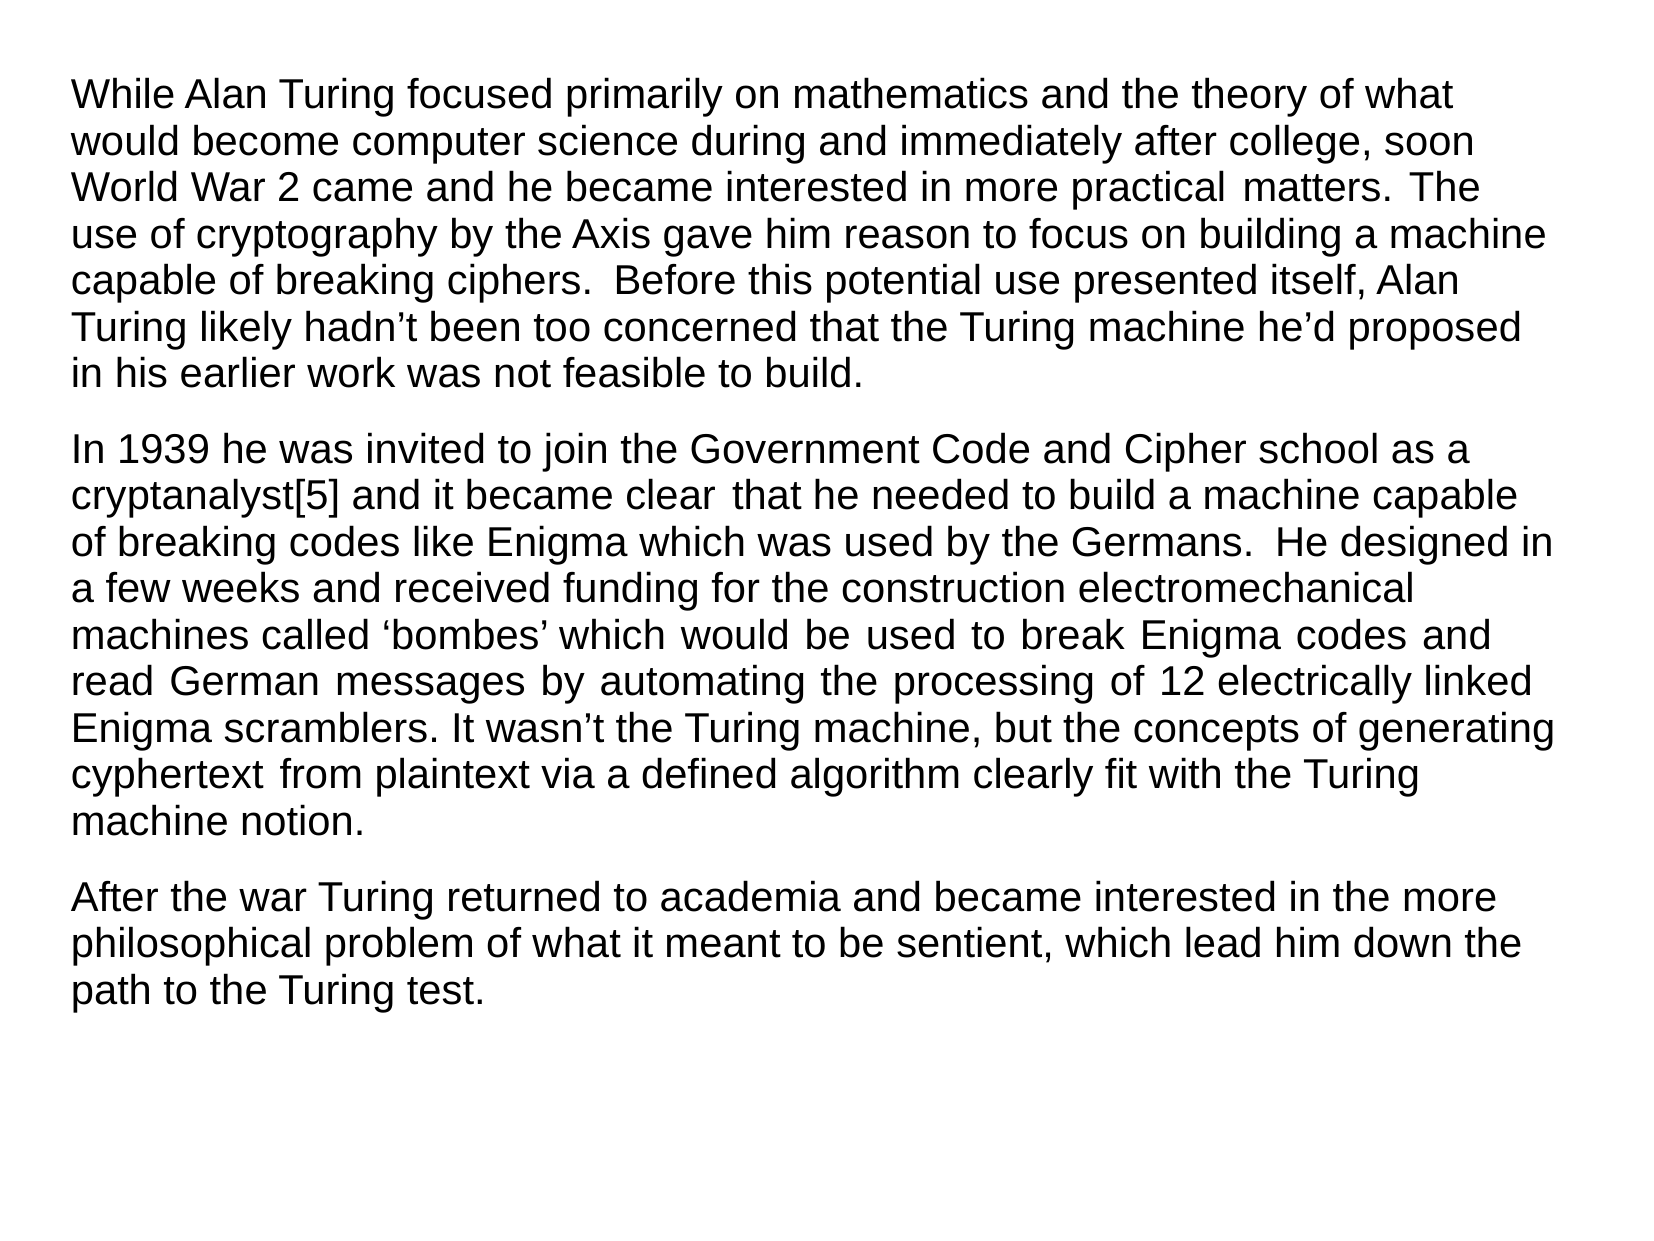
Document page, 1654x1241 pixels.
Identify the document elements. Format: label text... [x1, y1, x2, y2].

list While Alan Turing focused primarily on mathematics and the theory of what would become computer science during and immediately after college, soon World War 2 came and he became interested in more practical matters. The use of cryptography by the Axis gave him reason to focus on building a machine capable of breaking ciphers. Before this potential use presented itself, Alan Turing likely hadn’t been too concerned that the Turing machine he’d proposed in his earlier work was not feasible to build. In 1939 he was invited to join the Government Code and Cipher school as a cryptanalyst[5] and it became clear that he needed to build a machine capable of breaking codes like Enigma which was used by the Germans. He designed in a few weeks and received funding for the construction electromechanical machines called ‘bombes’ which would be used to break Enigma codes and read German messages by automating the processing of 12 electrically linked Enigma scramblers. It wasn’t the Turing machine, but the concepts of generating cyphertext from plaintext via a defined algorithm clearly fit with the Turing machine notion. After the war Turing returned to academia and became interested in the more philosophical problem of what it meant to be sentient, which lead him down the path to the Turing test. [70, 70, 1559, 1019]
